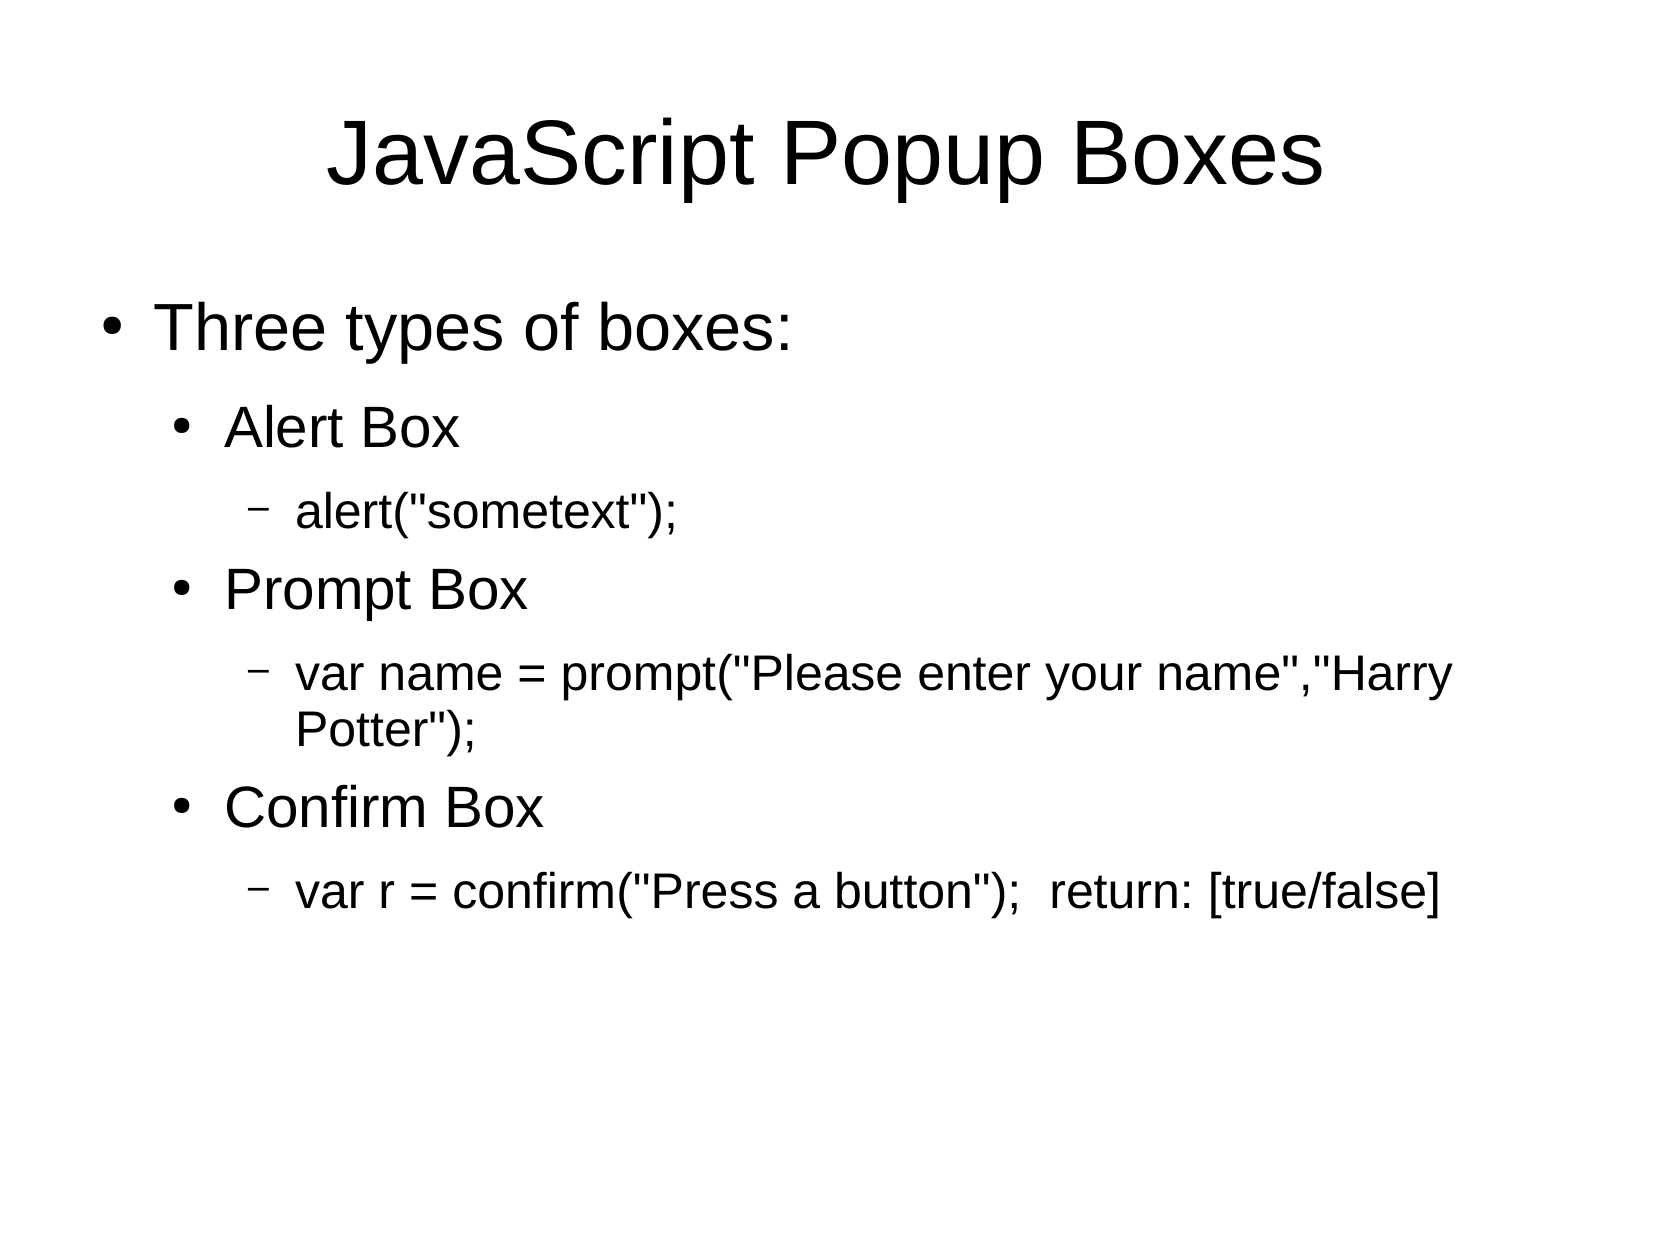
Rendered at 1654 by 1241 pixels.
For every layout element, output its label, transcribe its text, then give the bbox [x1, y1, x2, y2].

list Three types of boxes: Alert Box alert("sometext"); Prompt Box var name = prompt("Please enter your name","Harry Potter"); Confirm Box var r = confirm("Press a button"); return: [true/false] [82, 290, 1571, 1109]
title JavaScript Popup Boxes [82, 49, 1571, 257]
